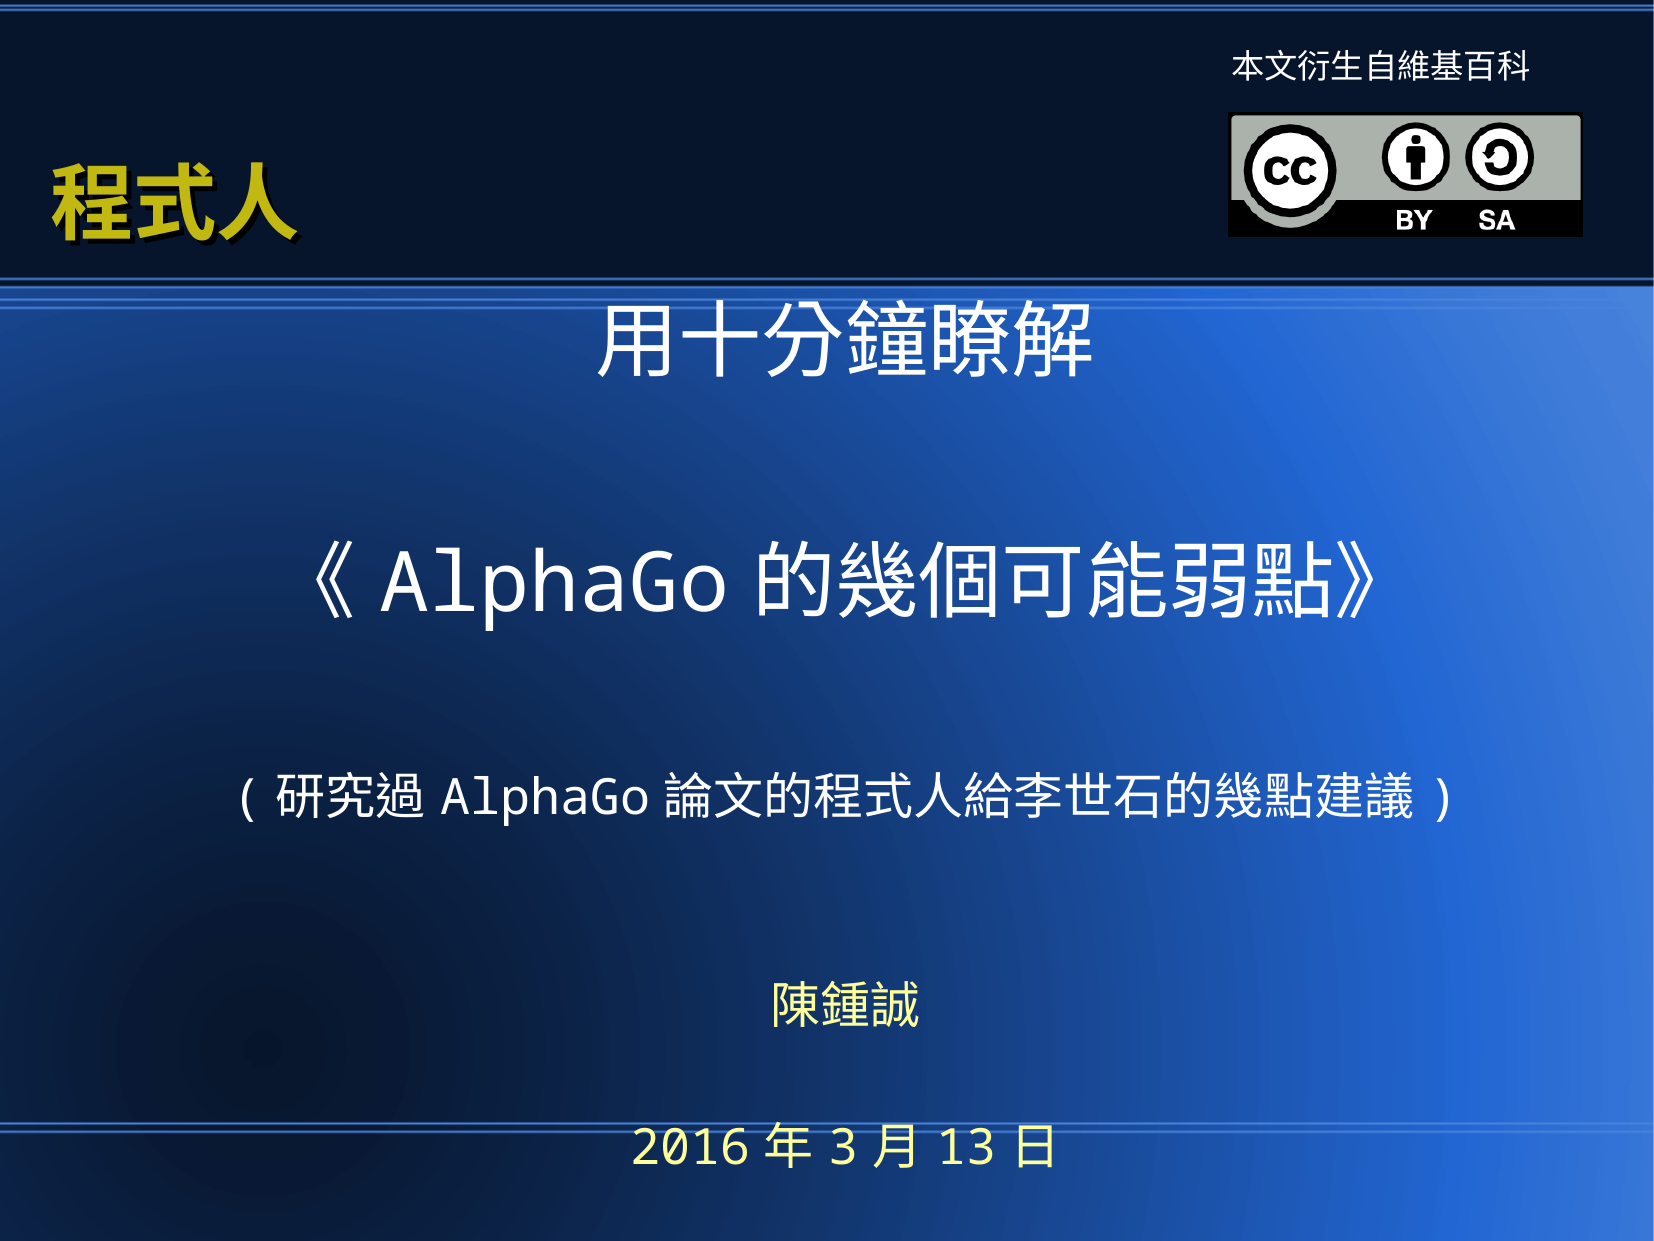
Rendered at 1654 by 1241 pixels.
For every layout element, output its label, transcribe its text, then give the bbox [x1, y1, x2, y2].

text_box 本文衍生自維基百科 [1216, 32, 1622, 95]
subtitle 用十分鐘瞭解 《AlphaGo的幾個可能弱點》 (研究過AlphaGo論文的程式人給李世石的幾點建議) 陳鍾誠 2016年3月13日 [61, 326, 1629, 1127]
text_box 程式人 [35, 129, 378, 325]
picture [0, 0, 1654, 1241]
